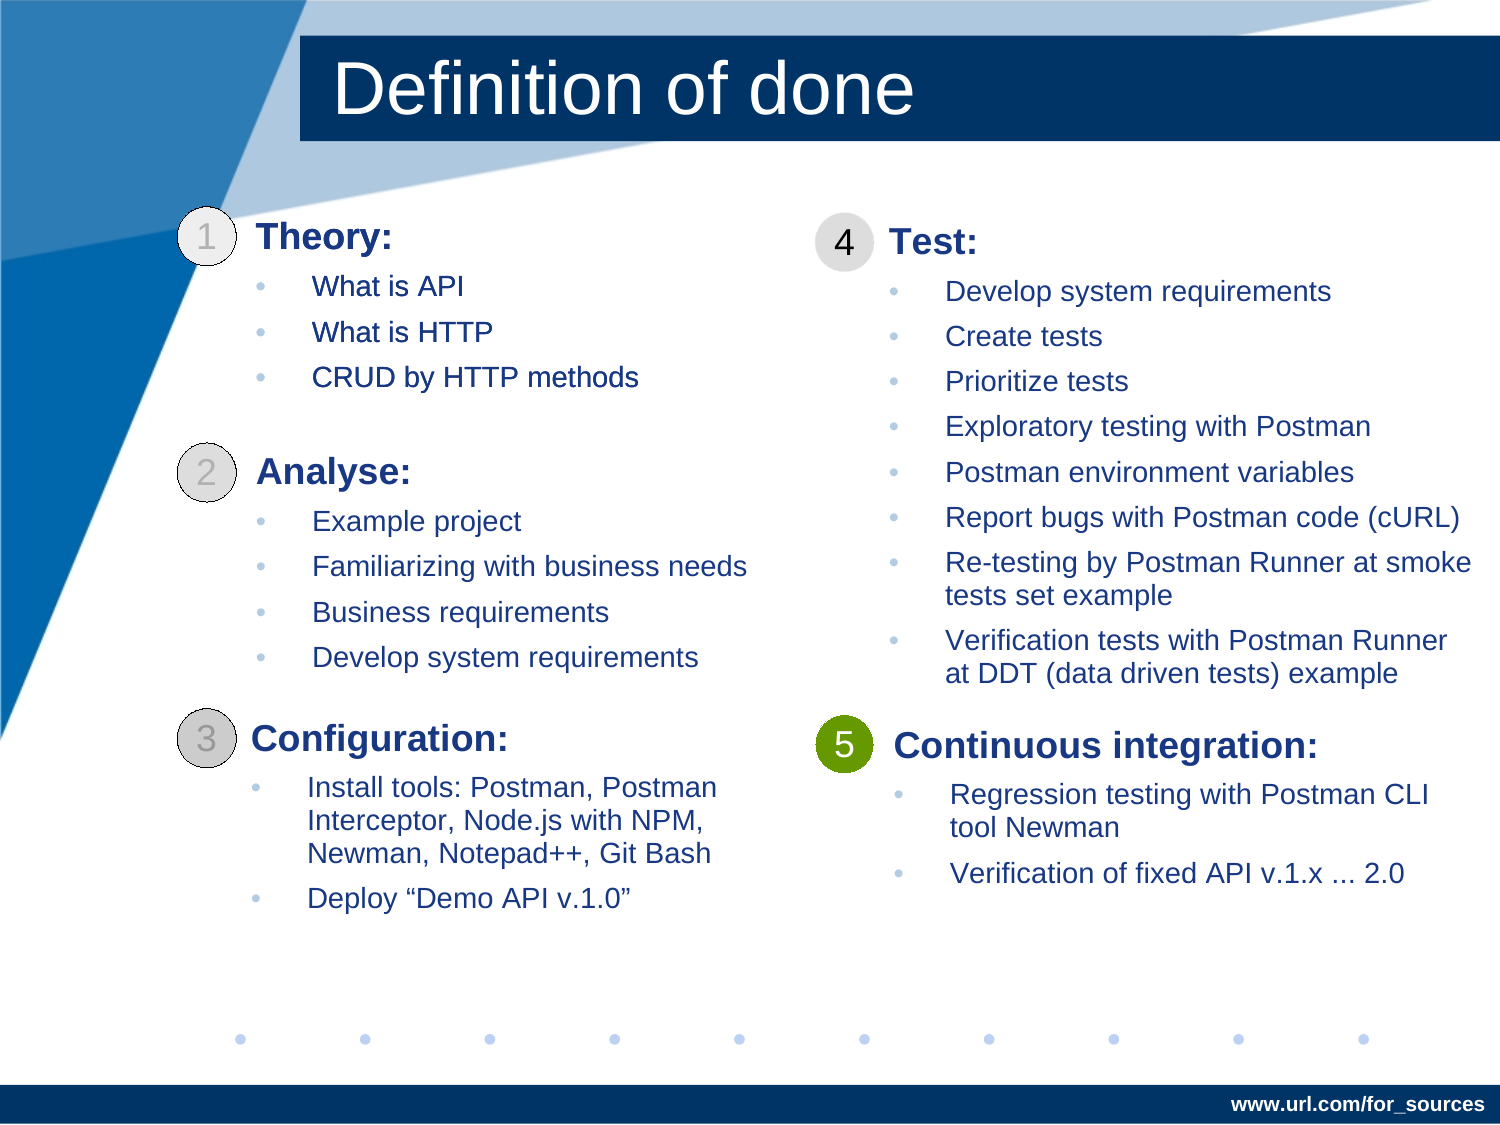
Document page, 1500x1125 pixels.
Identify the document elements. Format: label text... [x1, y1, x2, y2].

list Analyse: Example project Familiarizing with business needs Business requirements Develop system requirements [241, 442, 857, 738]
text_box 5 [814, 714, 875, 774]
text_box 4 [814, 212, 875, 272]
text_box 2 [177, 442, 237, 503]
text_box 3 [177, 708, 237, 768]
list Test: Develop system requirements Create tests Prioritize tests Exploratory testing with Postman Postman environment variables Report bugs with Postman code (cURL) Re-testing by Postman Runner at smoke tests set example Verification tests with Postman Runner at DDT (data driven tests) example [874, 212, 1490, 699]
text_box 1 [177, 206, 237, 266]
list Configuration: Install tools: Postman, Postman Interceptor, Node.js with NPM, Newman, Notepad++, Git Bash Deploy “Demo API v.1.0” [236, 709, 768, 957]
picture [0, 0, 1500, 842]
list Continuous integration: Regression testing with Postman CLI tool Newman Verification of fixed API v.1.x ... 2.0 [878, 716, 1495, 999]
title Definition of done [300, 35, 1500, 142]
list Theory: What is API What is HTTP CRUD by HTTP methods [240, 208, 709, 458]
